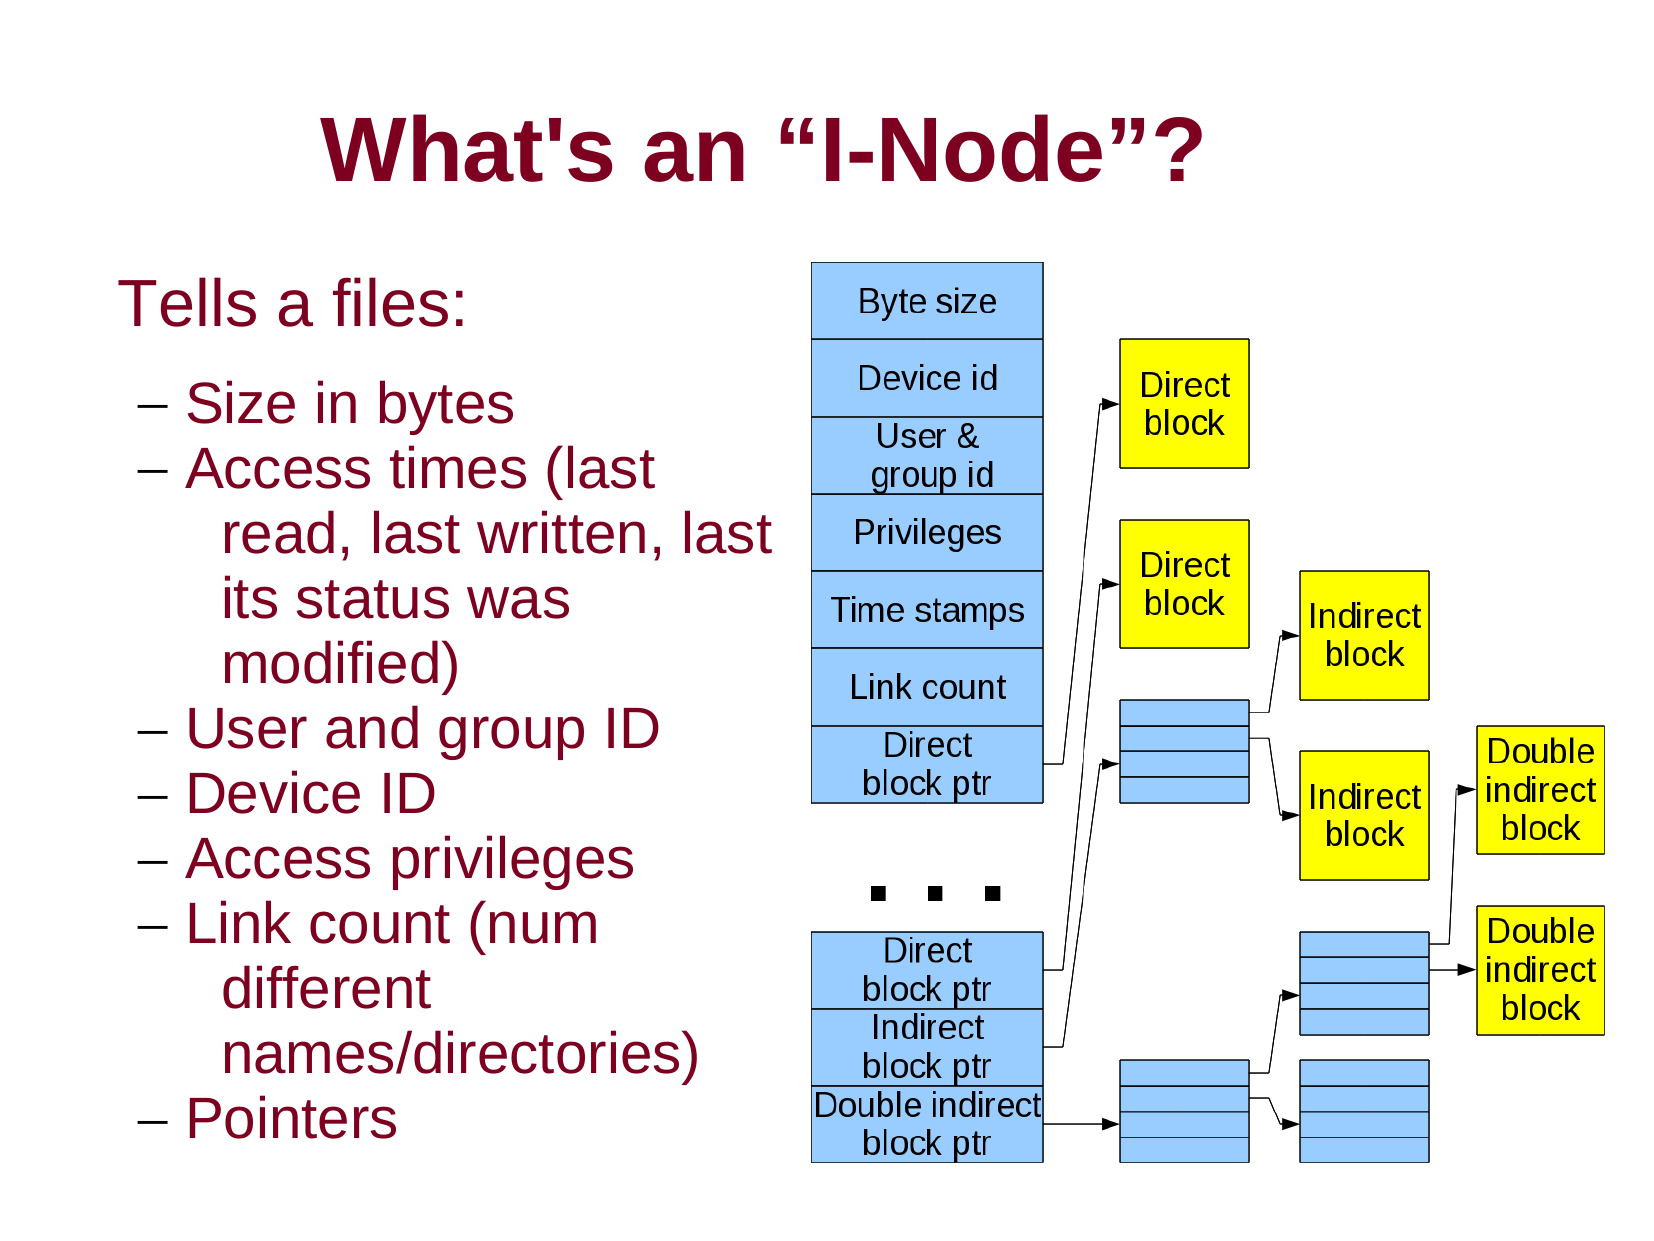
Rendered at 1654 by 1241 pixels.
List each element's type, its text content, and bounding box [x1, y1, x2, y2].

list Tells a files: Size in bytes Access times (last read, last written, last its status was modified) User and group ID Device ID Access privileges Link count (num different names/directories) Pointers [61, 262, 788, 1153]
picture [0, 0, 1654, 1241]
title What's an “I-Node”? [118, 48, 1411, 253]
